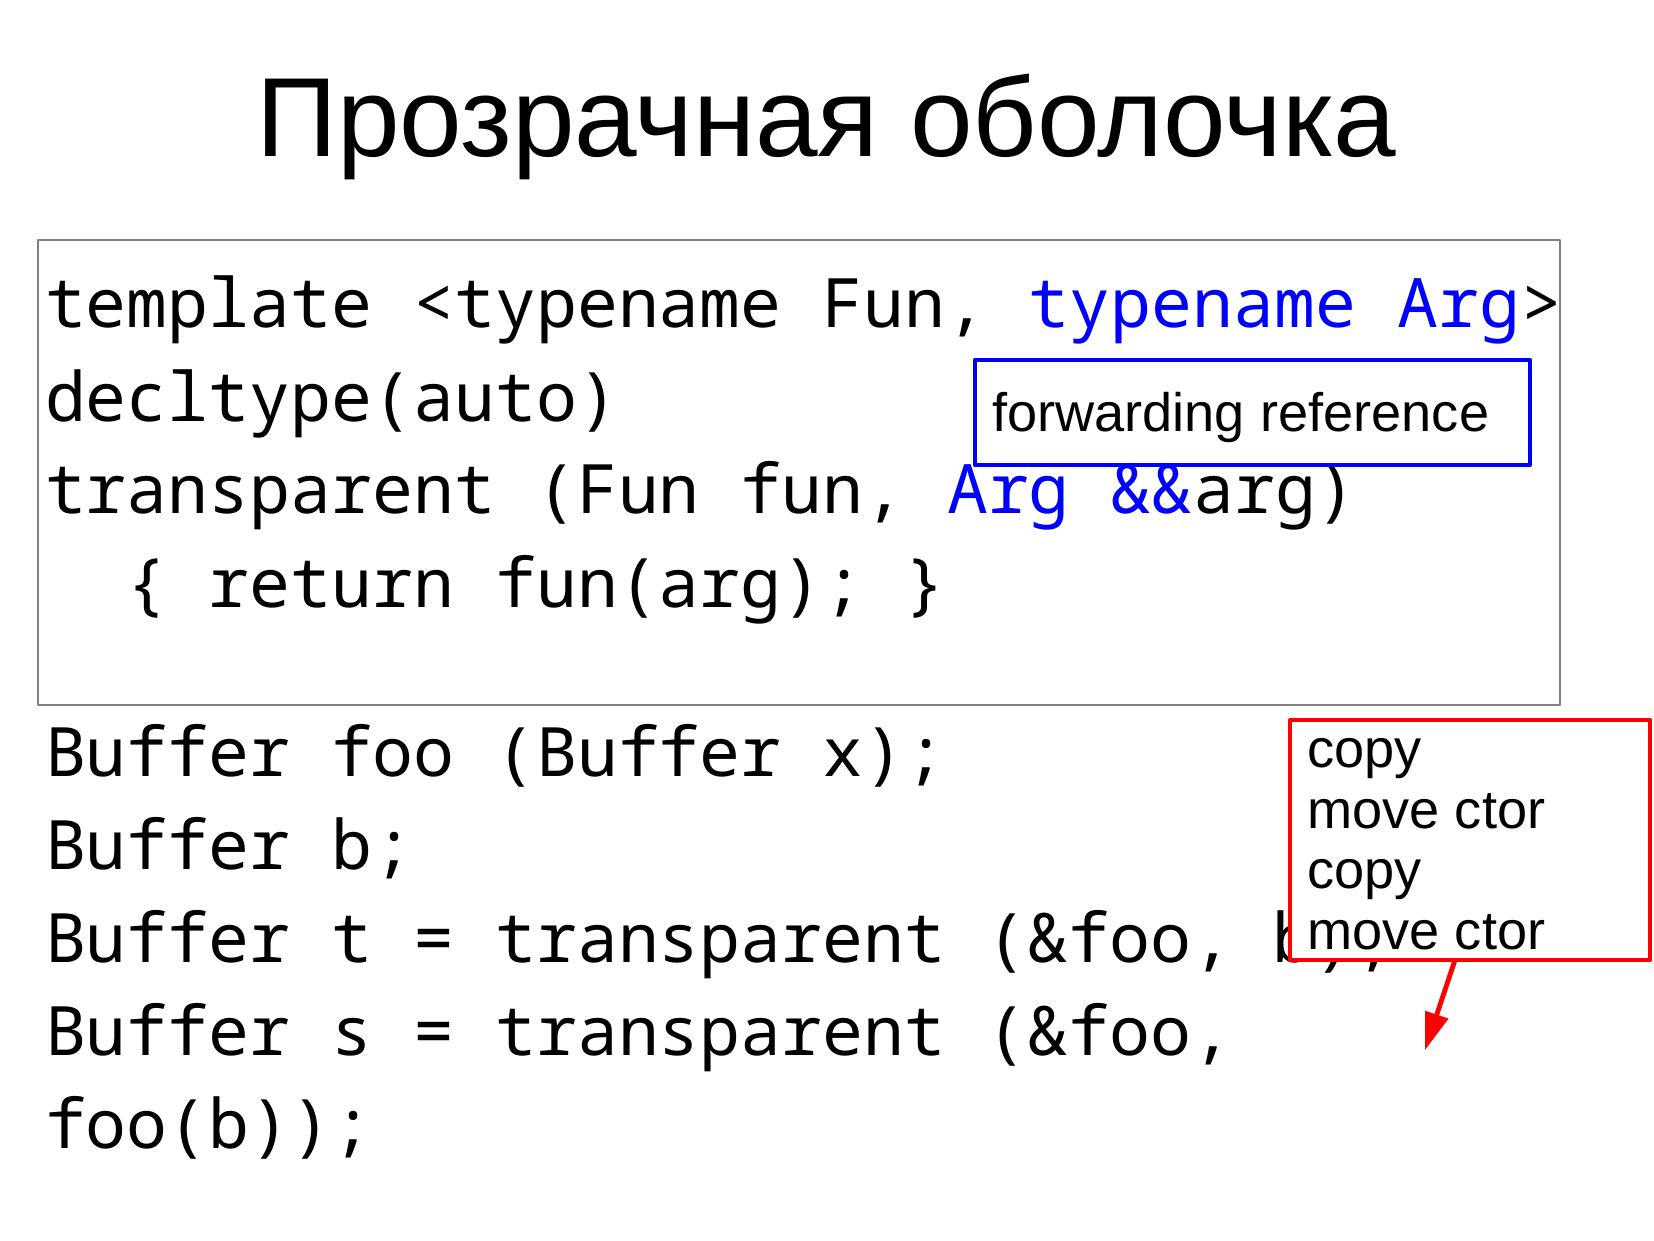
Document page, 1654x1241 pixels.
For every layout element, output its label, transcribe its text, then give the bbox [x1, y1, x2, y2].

text_box [37, 240, 1561, 706]
text_box copy move ctor copy move ctor [1290, 720, 1651, 961]
text_box forwarding reference [975, 360, 1531, 466]
title Прозрачная оболочка [82, 13, 1571, 222]
list template <typename Fun, typename Arg> decltype(auto) transparent (Fun fun, Arg &&arg) { return fun(arg); } Buffer foo (Buffer x); Buffer b; Buffer t = transparent (&foo, b); Buffer s = transparent (&foo, foo(b)); [45, 255, 1583, 1186]
